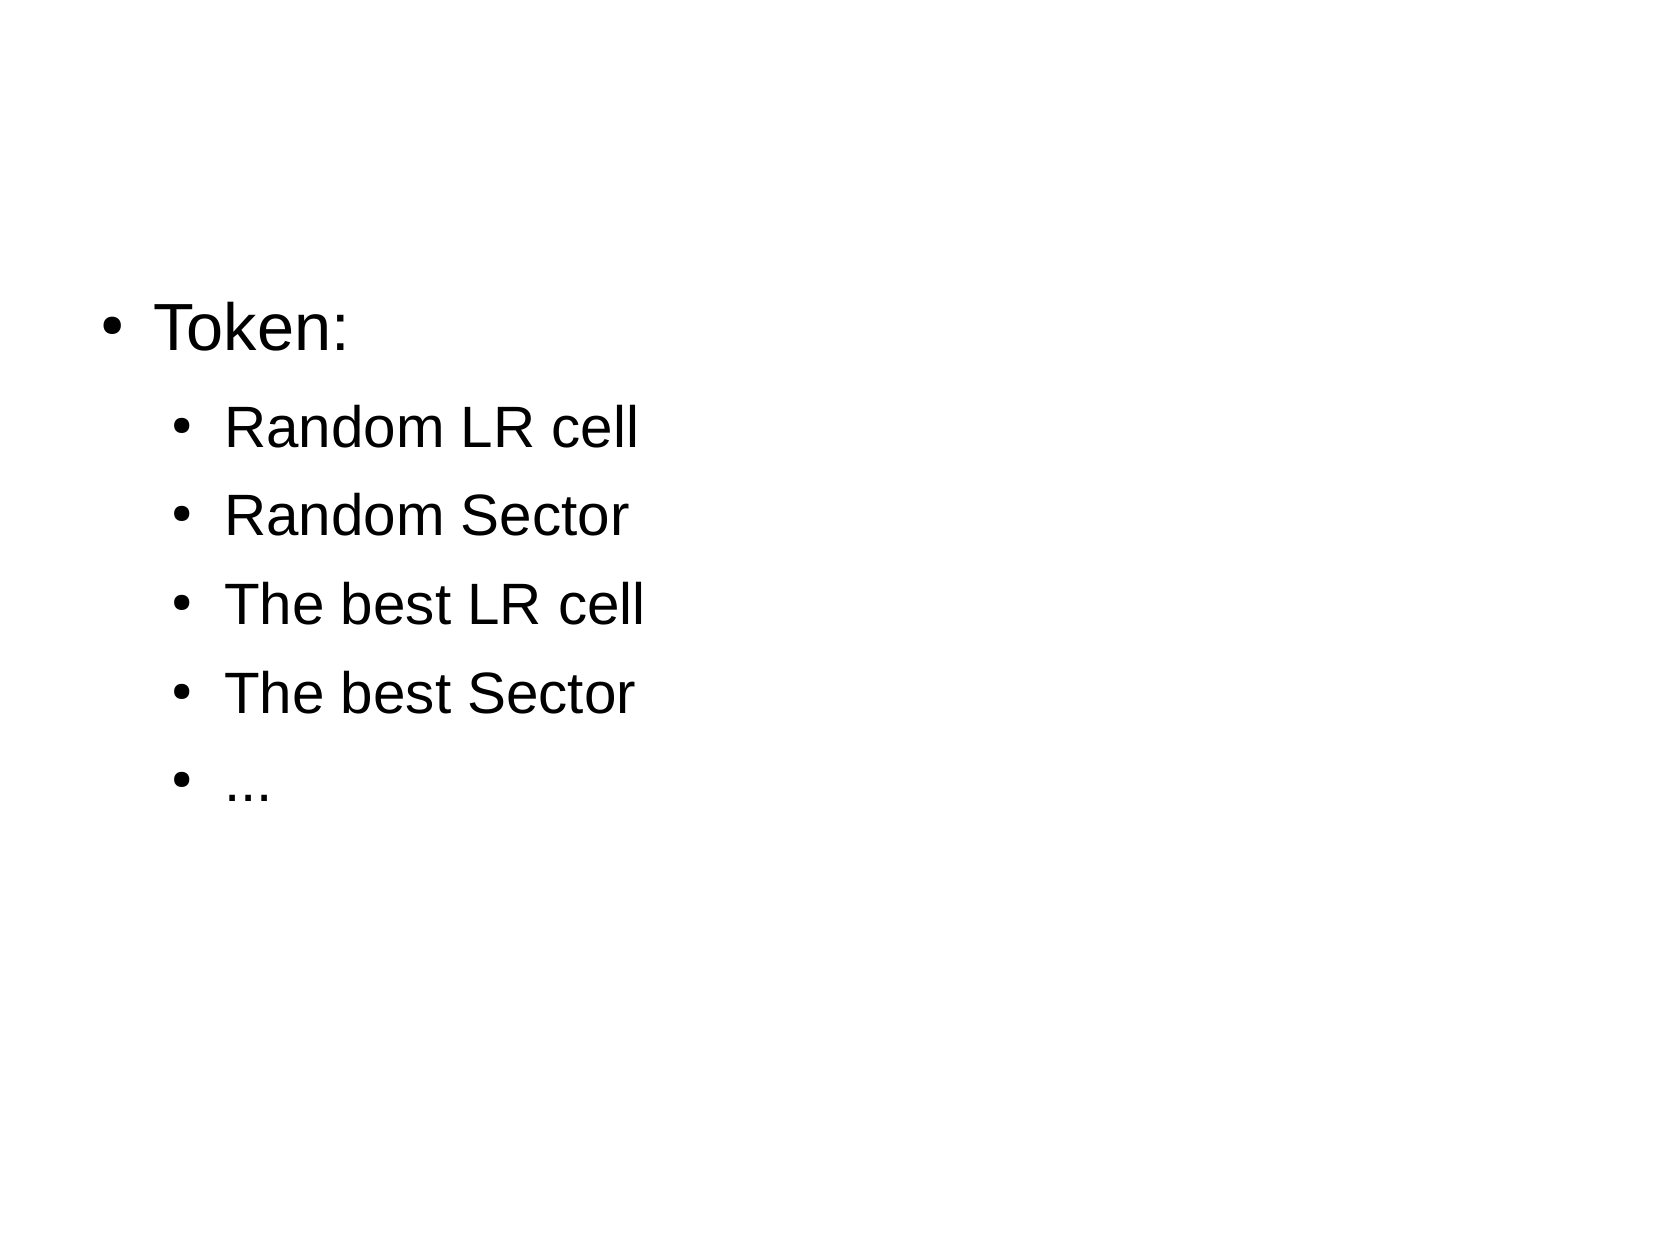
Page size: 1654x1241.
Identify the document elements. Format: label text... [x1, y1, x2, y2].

list Token: Random LR cell Random Sector The best LR cell The best Sector ... [82, 290, 1571, 1109]
